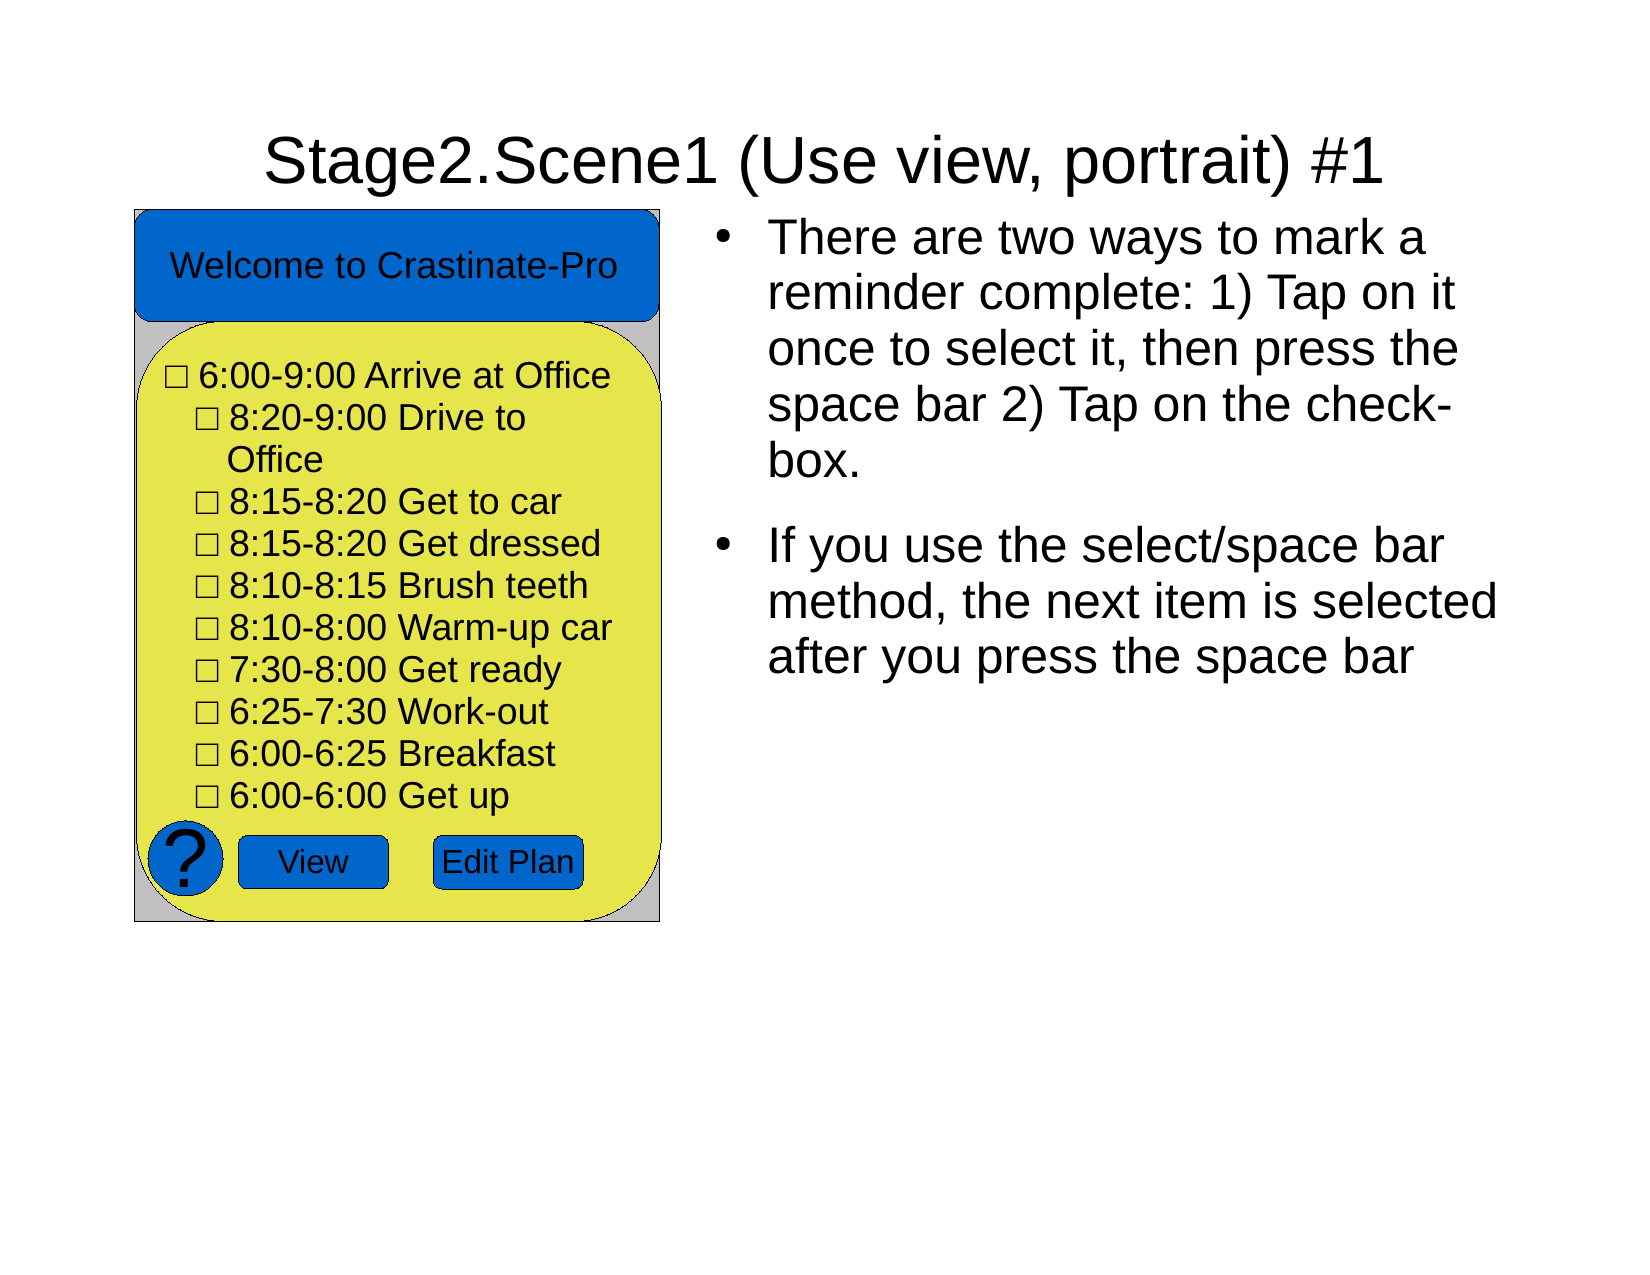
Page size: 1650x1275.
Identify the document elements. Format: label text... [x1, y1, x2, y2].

list There are two ways to mark a reminder complete: 1) Tap on it once to select it, then press the space bar 2) Tap on the check-box. If you use the select/space bar method, the next item is selected after you press the space bar [696, 209, 1522, 922]
title Stage2.Scene1 (Use view, portrait) #1 [135, 112, 1515, 210]
text_box Edit Plan [433, 835, 584, 890]
text_box [134, 309, 214, 922]
text_box [646, 209, 660, 226]
text_box [134, 209, 147, 222]
text_box View [238, 835, 389, 889]
text_box [584, 855, 660, 922]
text_box ? [147, 820, 224, 896]
text_box [592, 304, 660, 388]
text_box □ 6:00-9:00 Arrive at Office □ 8:20-9:00 Drive to Office □ 8:15-8:20 Get to car □ 8:15-8:20 Get dressed □ 8:10-8:15 Brush teeth □ 8:10-8:00 Warm-up car □ 7:30-8:00 Get ready □ 6:25-7:30 Work-out □ 6:00-6:25 Breakfast □ 6:00-6:00 Get up [136, 321, 662, 922]
text_box Welcome to Crastinate-Pro [134, 209, 660, 322]
